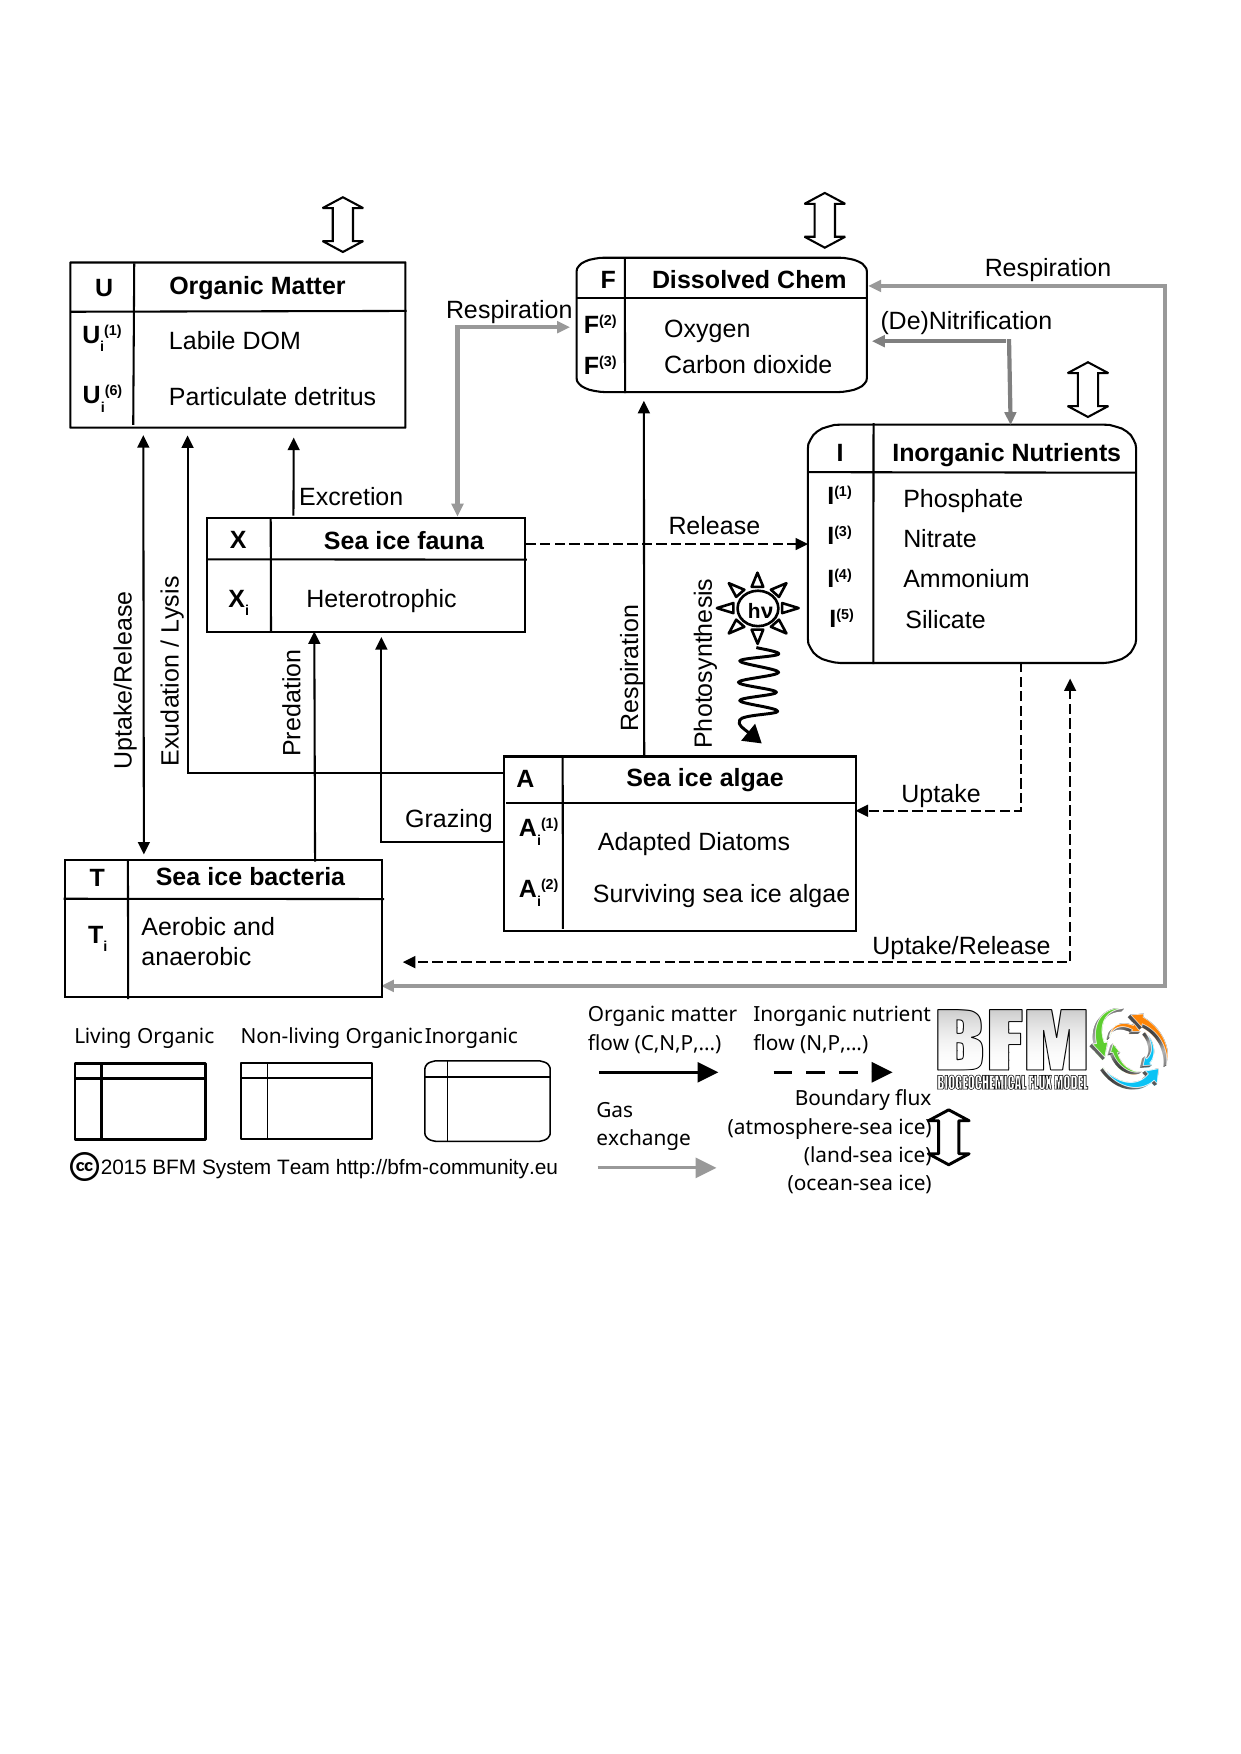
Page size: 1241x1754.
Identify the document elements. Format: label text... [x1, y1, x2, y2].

text_box Dissolved Chem [639, 263, 860, 293]
text_box [751, 629, 764, 644]
text_box Sea ice algae [609, 762, 802, 792]
text_box [728, 625, 740, 634]
text_box [776, 629, 787, 634]
text_box Sea ice fauna [286, 524, 522, 554]
text_box [751, 572, 764, 587]
text_box [774, 583, 787, 588]
text_box [728, 583, 741, 592]
text_box Respiration [978, 251, 1119, 282]
text_box Labile DOM [168, 324, 324, 354]
text_box I(3) [818, 519, 861, 551]
text_box Ai(2) [515, 872, 562, 910]
text_box Predation [275, 642, 306, 763]
text_box Excretion [292, 480, 411, 511]
text_box I(5) [820, 602, 863, 634]
text_box Ammonium [903, 563, 1031, 593]
text_box Organic Matter [169, 270, 364, 300]
picture [937, 1008, 1168, 1095]
text_box F(2) [579, 308, 622, 340]
text_box U [94, 271, 114, 301]
text_box Inorganic nutrient flow (N,P,...) [727, 991, 963, 1064]
text_box Uptake/Release [106, 584, 137, 776]
text_box Photosynthesis [686, 571, 717, 755]
text_box I(1) [818, 479, 861, 511]
text_box Inorganic Nutrients [880, 437, 1133, 467]
text_box Nitrate [903, 522, 1006, 553]
text_box A [515, 763, 535, 793]
text_box Respiration [439, 293, 575, 324]
text_box Adapted Diatoms [597, 825, 861, 849]
text_box hν [733, 588, 788, 629]
text_box Non-living Organic [272, 1012, 439, 1058]
text_box Particulate detritus [168, 380, 432, 410]
text_box F(3) [579, 348, 622, 381]
text_box Carbon dioxide [664, 348, 848, 378]
text_box Inorganic [409, 1013, 623, 1058]
text_box Silicate [905, 603, 1012, 634]
text_box Sea ice bacteria [138, 861, 364, 891]
text_box [716, 603, 733, 613]
text_box [788, 604, 799, 612]
text_box (De)Nitrification [874, 304, 1060, 335]
text_box Oxygen [664, 312, 848, 342]
text_box 2015 BFM System Team http://bfm-community.eu [63, 1148, 572, 1187]
text_box X [229, 524, 247, 554]
text_box Heterotrophic [306, 582, 526, 612]
text_box Aerobic and anaerobic [141, 910, 369, 969]
text_box I(4) [818, 562, 861, 594]
text_box F [597, 263, 619, 293]
text_box Exudation / Lysis [153, 569, 184, 773]
text_box Ui(6) [78, 378, 127, 416]
text_box Phosphate [903, 482, 1043, 512]
text_box Grazing [399, 802, 500, 833]
text_box Respiration [613, 598, 644, 738]
text_box Ai(1) [515, 811, 562, 849]
text_box Uptake [895, 777, 988, 808]
text_box Living Organic [59, 1012, 272, 1058]
text_box Uptake/Release [866, 929, 1058, 960]
text_box I [830, 437, 850, 467]
text_box Gas exchange [574, 1087, 714, 1160]
text_box Ti [85, 917, 111, 956]
text_box T [87, 861, 107, 891]
text_box Organic matter flow (C,N,P,...) [582, 991, 727, 1064]
text_box Ui(1) [78, 317, 126, 356]
text_box Xi [216, 581, 261, 620]
text_box Release [662, 510, 768, 541]
picture [70, 1152, 99, 1181]
text_box Boundary flux (atmosphere-sea ice) (land-sea ice) (ocean-sea ice) [718, 1104, 858, 1177]
text_box Surviving sea ice algae [592, 860, 856, 925]
